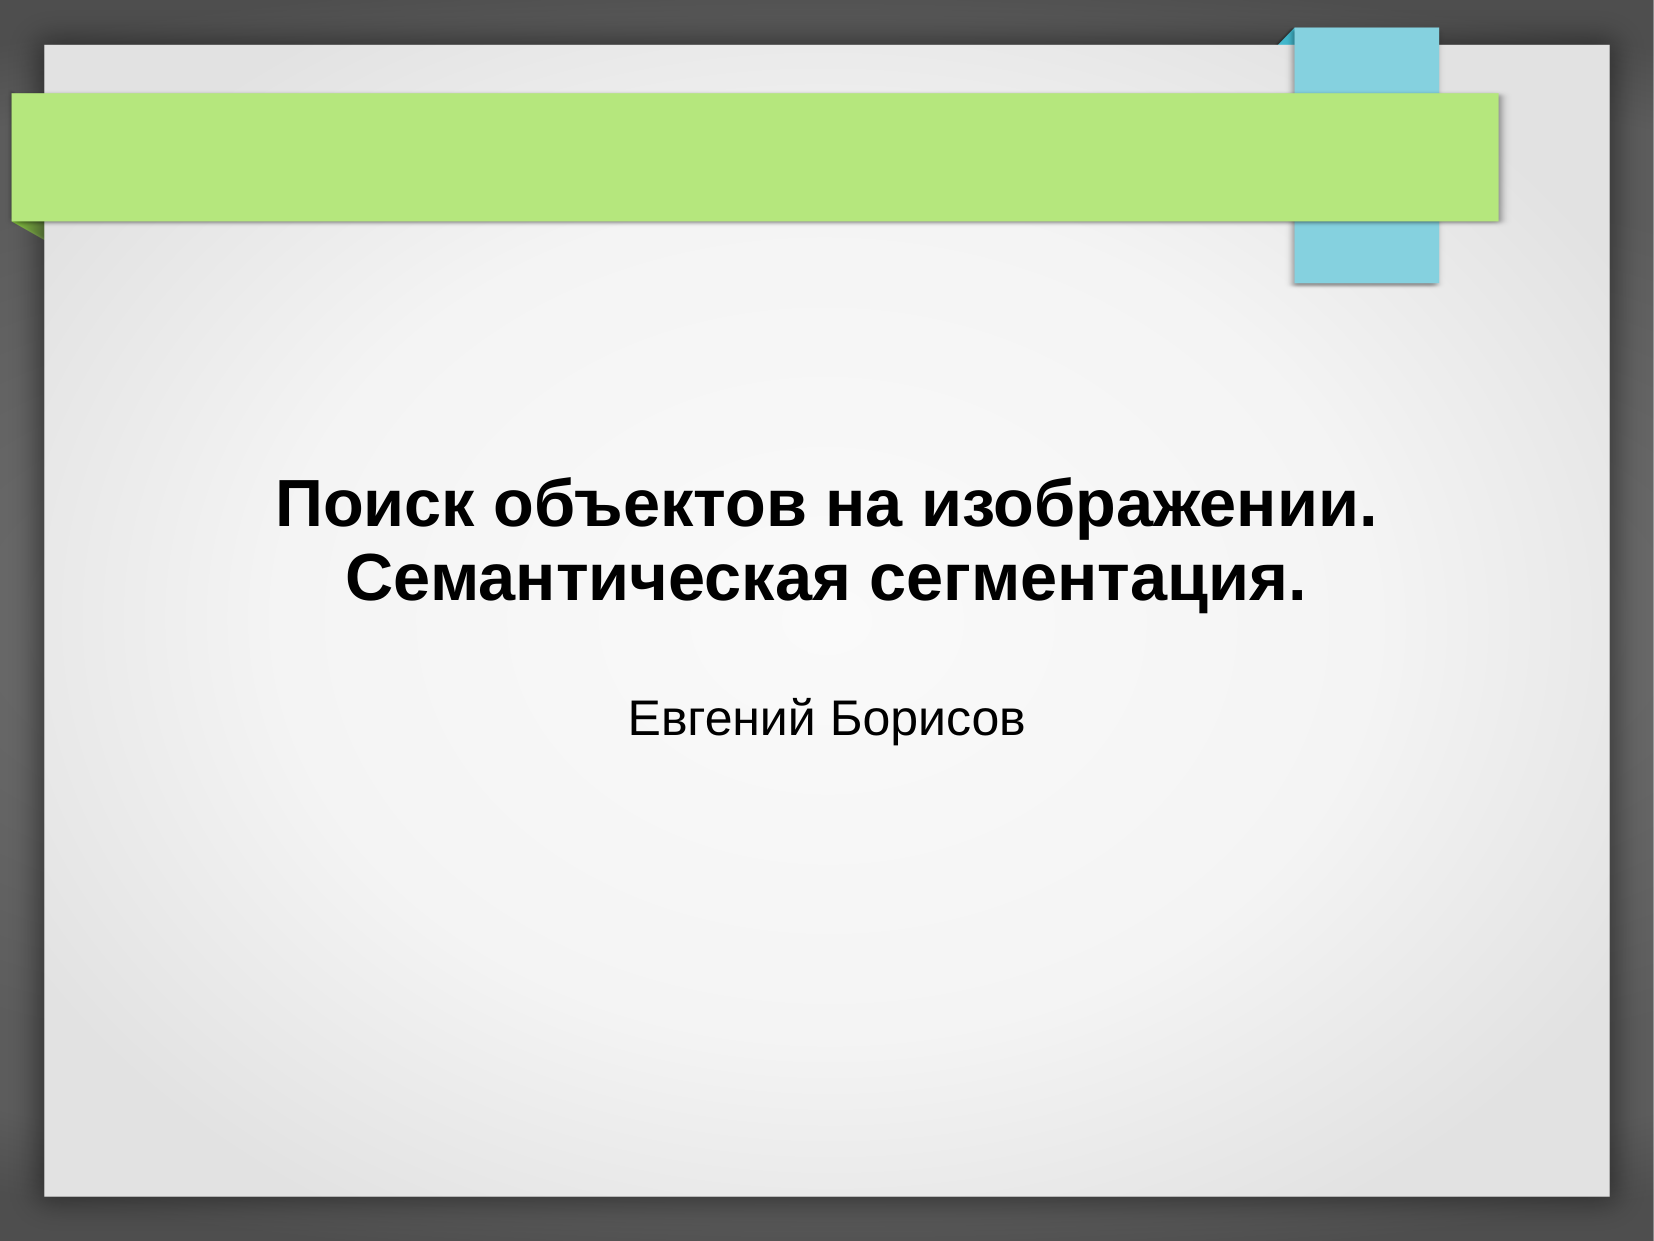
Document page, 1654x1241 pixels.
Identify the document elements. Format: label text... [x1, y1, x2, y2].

subtitle Поиск объектов на изображении. Семантическая сегментация. Евгений Борисов [82, 290, 1571, 1010]
picture [0, 0, 1654, 1241]
